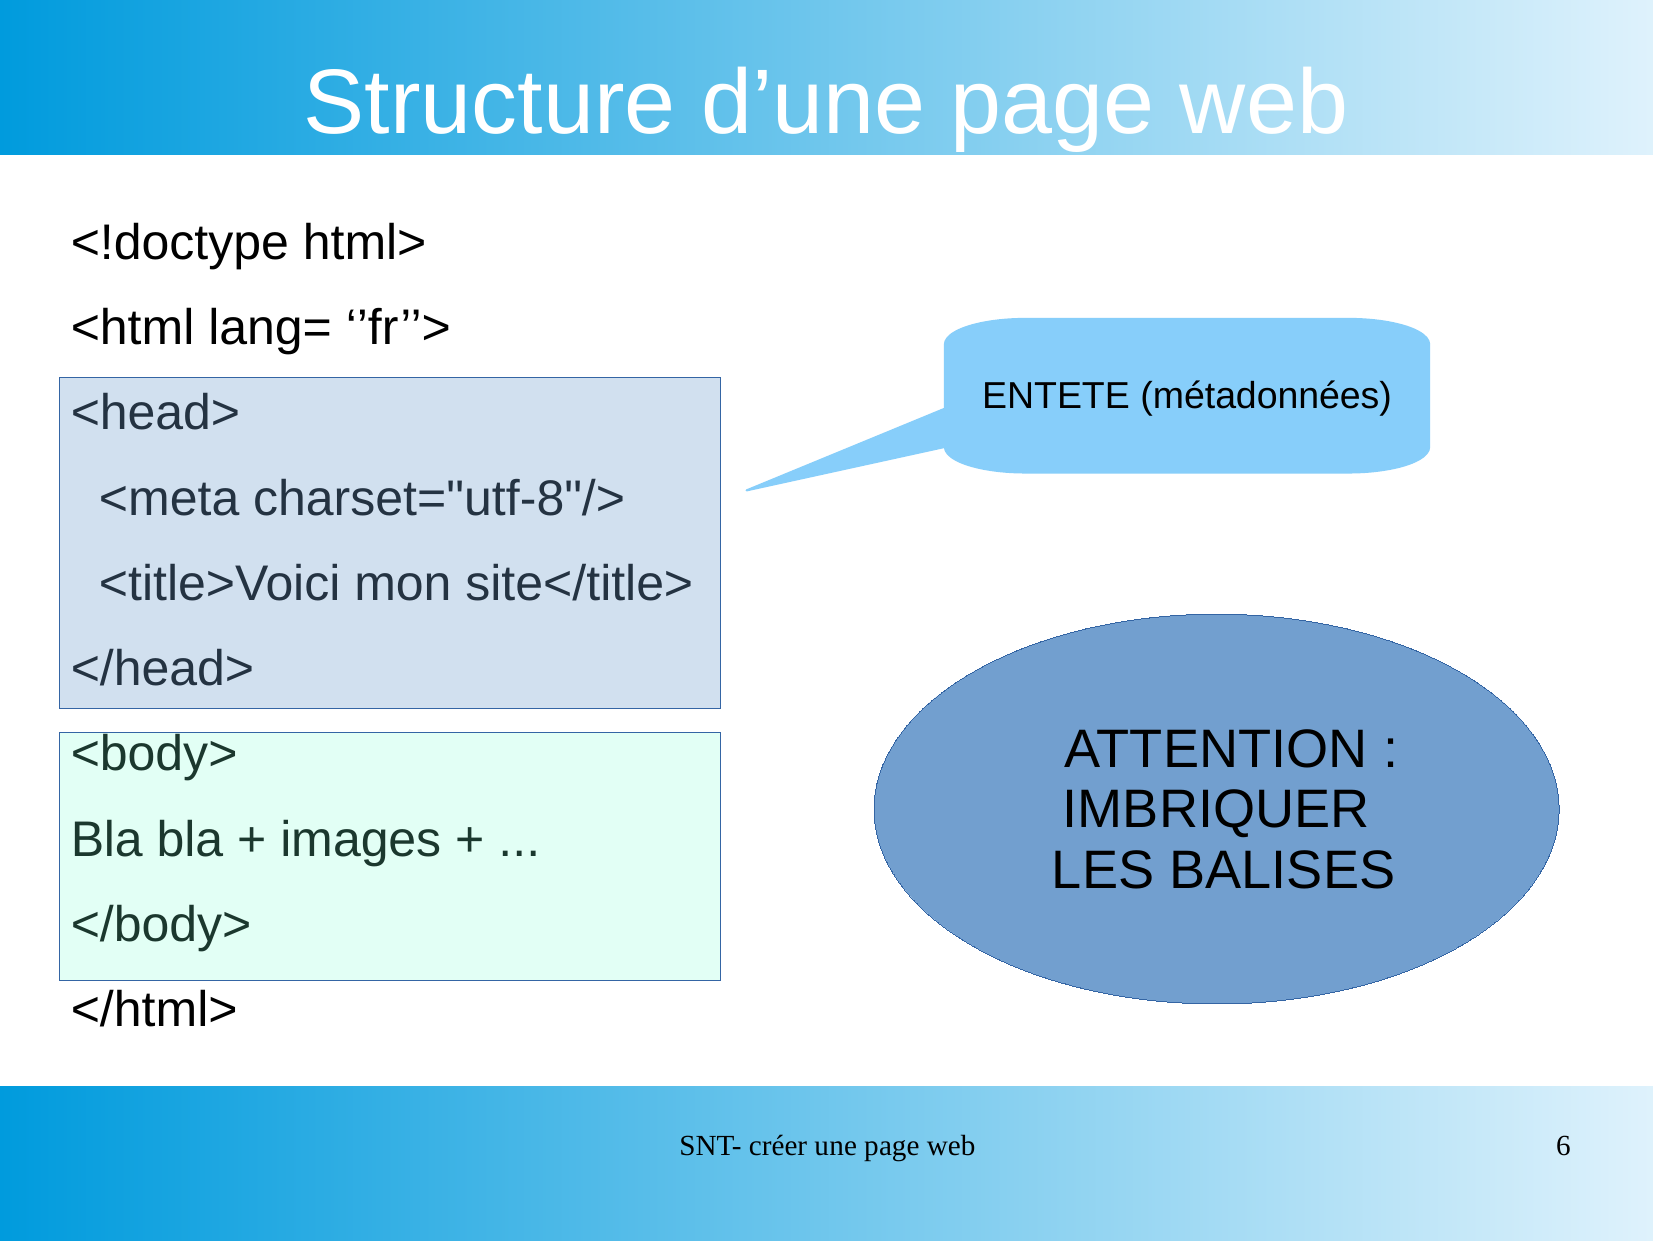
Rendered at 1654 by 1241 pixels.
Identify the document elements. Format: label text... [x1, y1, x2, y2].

title Structure d’une page web [82, 49, 1571, 155]
text_box [59, 377, 721, 709]
text_box [59, 732, 721, 981]
list <!doctype html> <html lang= ‘’fr’’> <head> <meta charset="utf-8"/> <title>Voici mon site</title> </head> <body> Bla bla + images + ... </body> </html> [70, 213, 1560, 1063]
text_box ENTETE (métadonnées) [746, 318, 1430, 491]
text_box ATTENTION : IMBRIQUER LES BALISES [874, 614, 1560, 1004]
